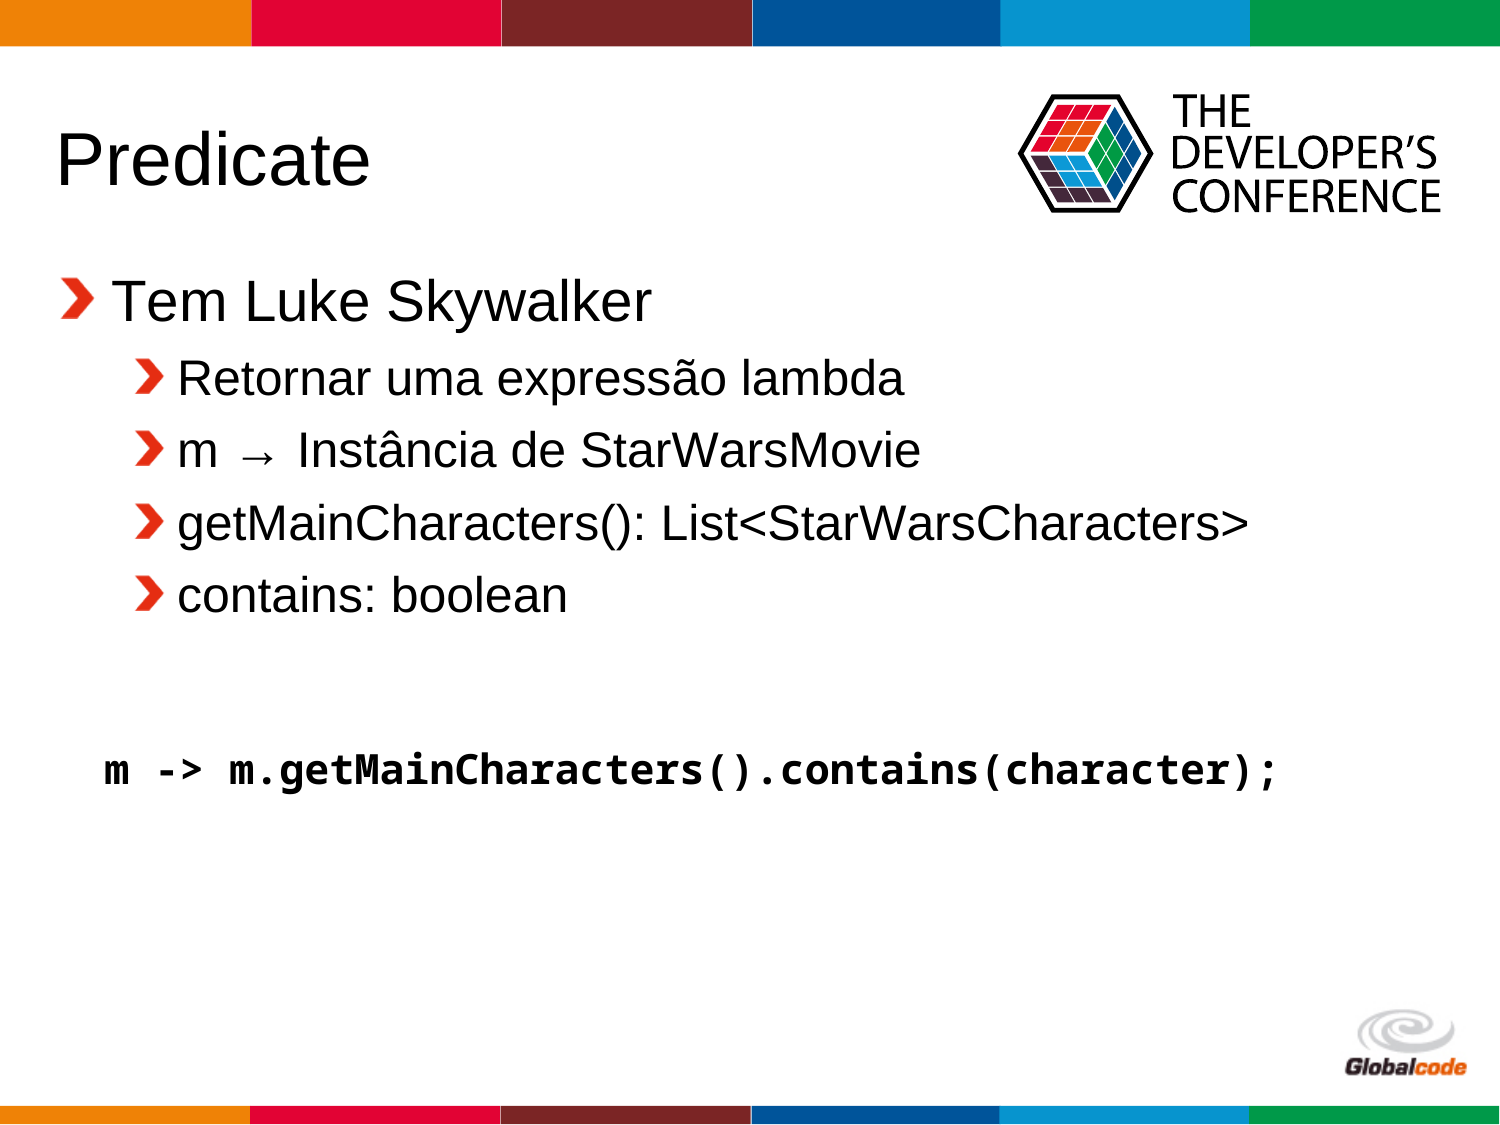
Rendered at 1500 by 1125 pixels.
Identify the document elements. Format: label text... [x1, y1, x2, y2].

text_box m -> m.getMainCharacters().contains(character); [89, 735, 1351, 811]
title Predicate [41, 79, 975, 232]
list Tem Luke Skywalker Retornar uma expressão lambda m → Instância de StarWarsMovie getMainCharacters(): List<StarWarsCharacters> contains: boolean [41, 255, 1459, 1000]
picture [1328, 964, 1486, 1105]
